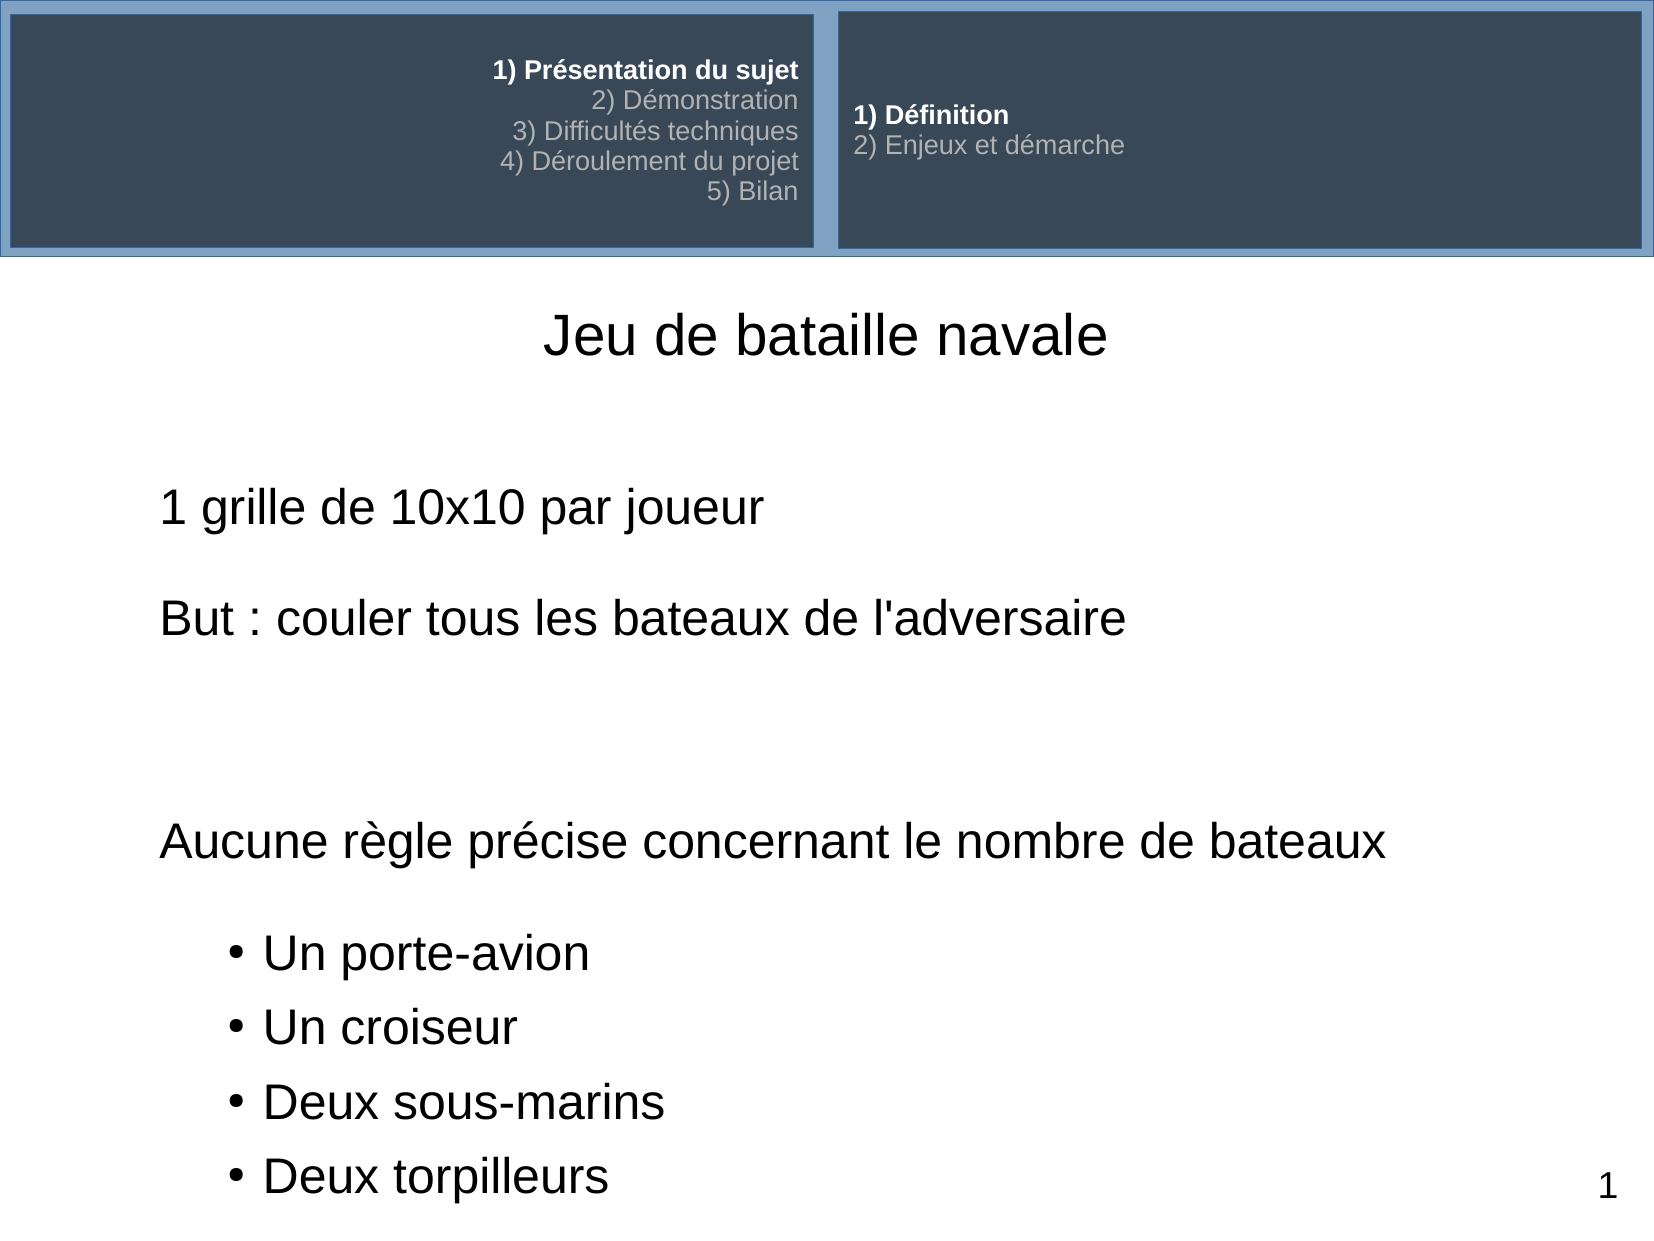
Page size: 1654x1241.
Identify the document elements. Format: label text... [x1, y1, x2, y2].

text_box 1 [1583, 1157, 1642, 1215]
text_box 1) Définition 2) Enjeux et démarche [838, 11, 1642, 249]
text_box Jeu de bataille navale 1 grille de 10x10 par joueur But : couler tous les bateaux de l'adversaire Aucune règle précise concernant le nombre de bateaux Un porte-avion Un croiseur Deux sous-marins Deux torpilleurs [70, 295, 1583, 1241]
text_box 1) Présentation du sujet 2) Démonstration 3) Difficultés techniques 4) Déroulement du projet 5) Bilan [10, 14, 814, 248]
text_box [0, 0, 1654, 257]
